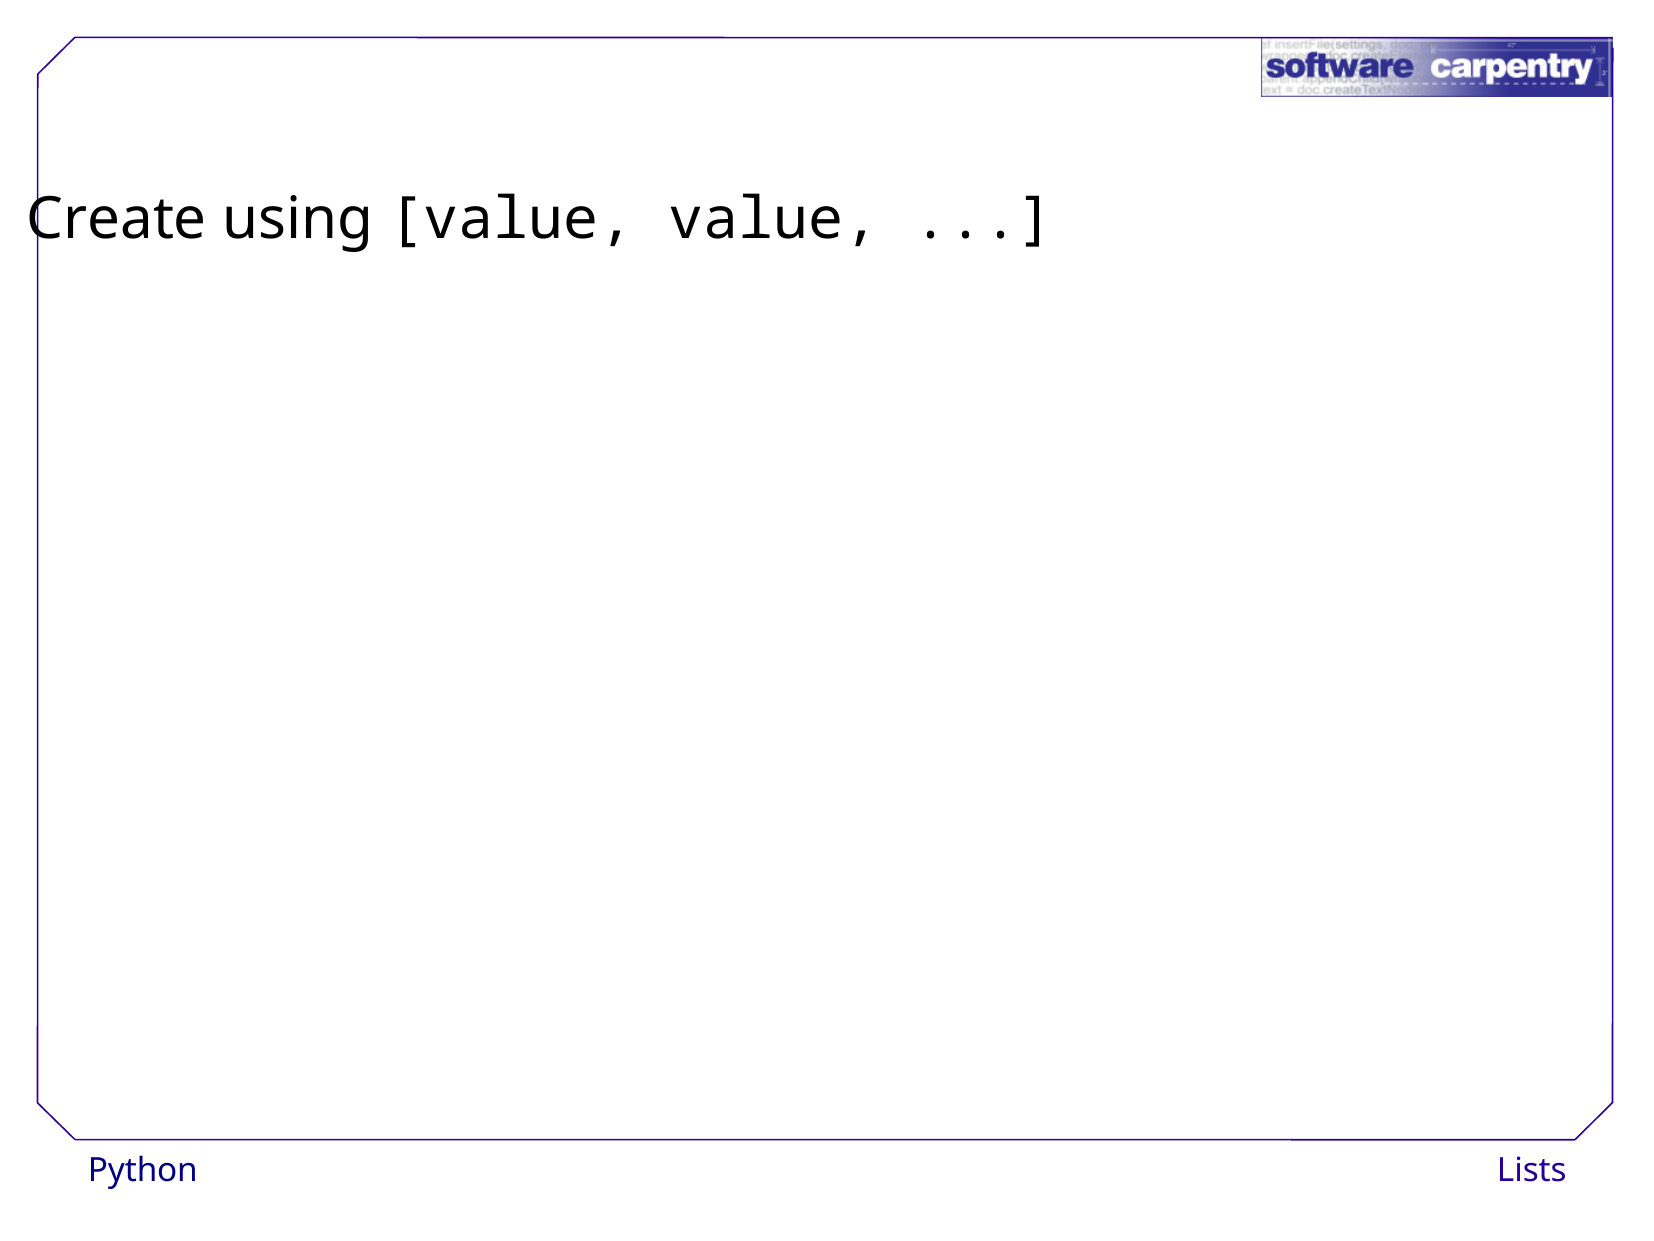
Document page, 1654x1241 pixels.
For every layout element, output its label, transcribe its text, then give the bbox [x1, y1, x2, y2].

picture [1261, 39, 1613, 97]
text_box Create using [value, value, ...] [12, 138, 1219, 259]
